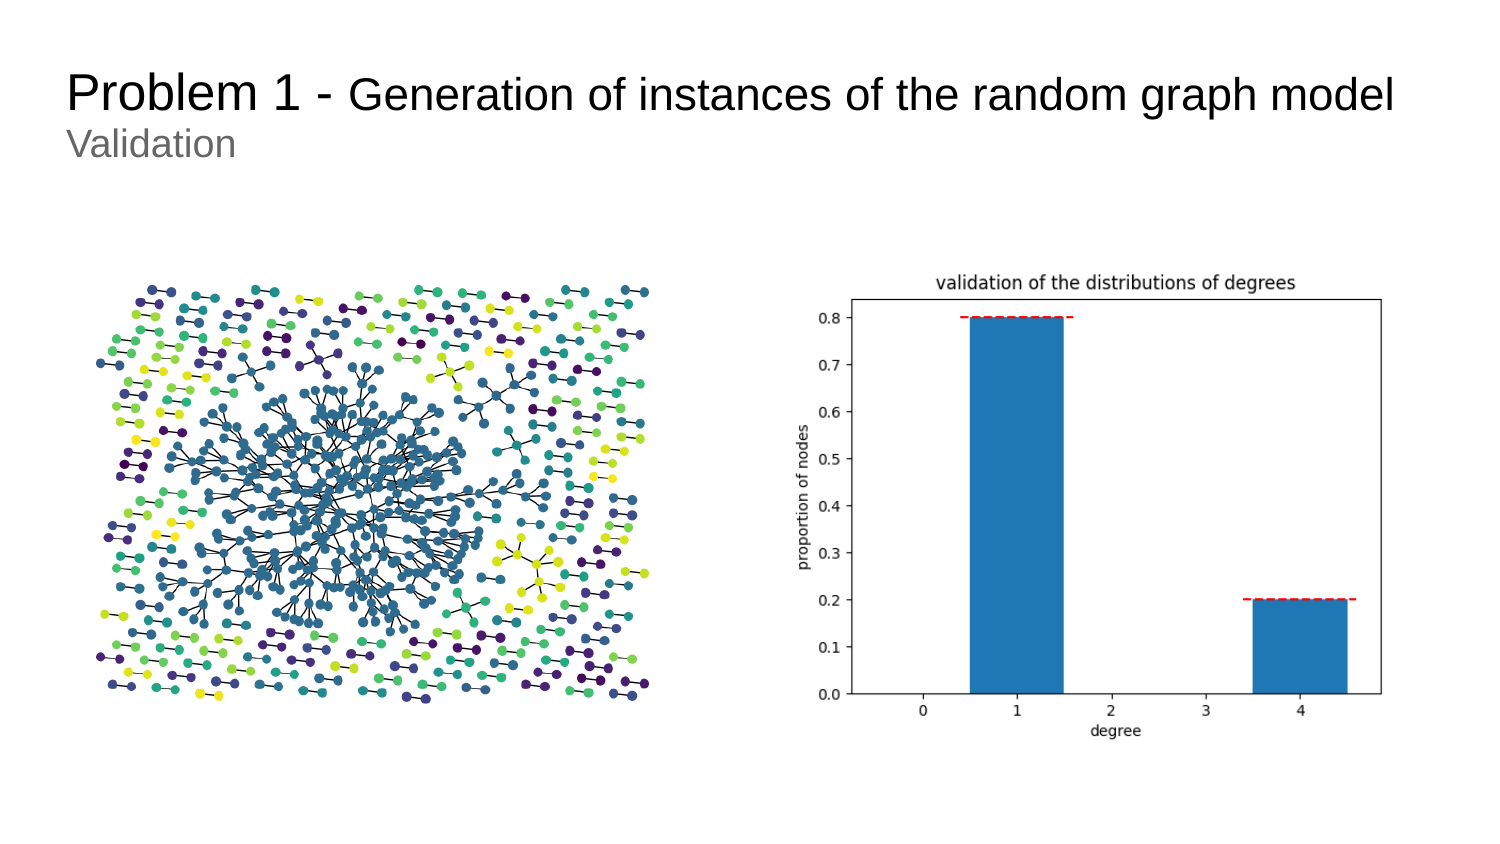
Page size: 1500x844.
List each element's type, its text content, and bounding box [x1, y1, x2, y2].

picture [766, 237, 1449, 750]
title Problem 1 - Generation of instances of the random graph model Validation [51, 49, 1449, 193]
picture [72, 269, 672, 719]
